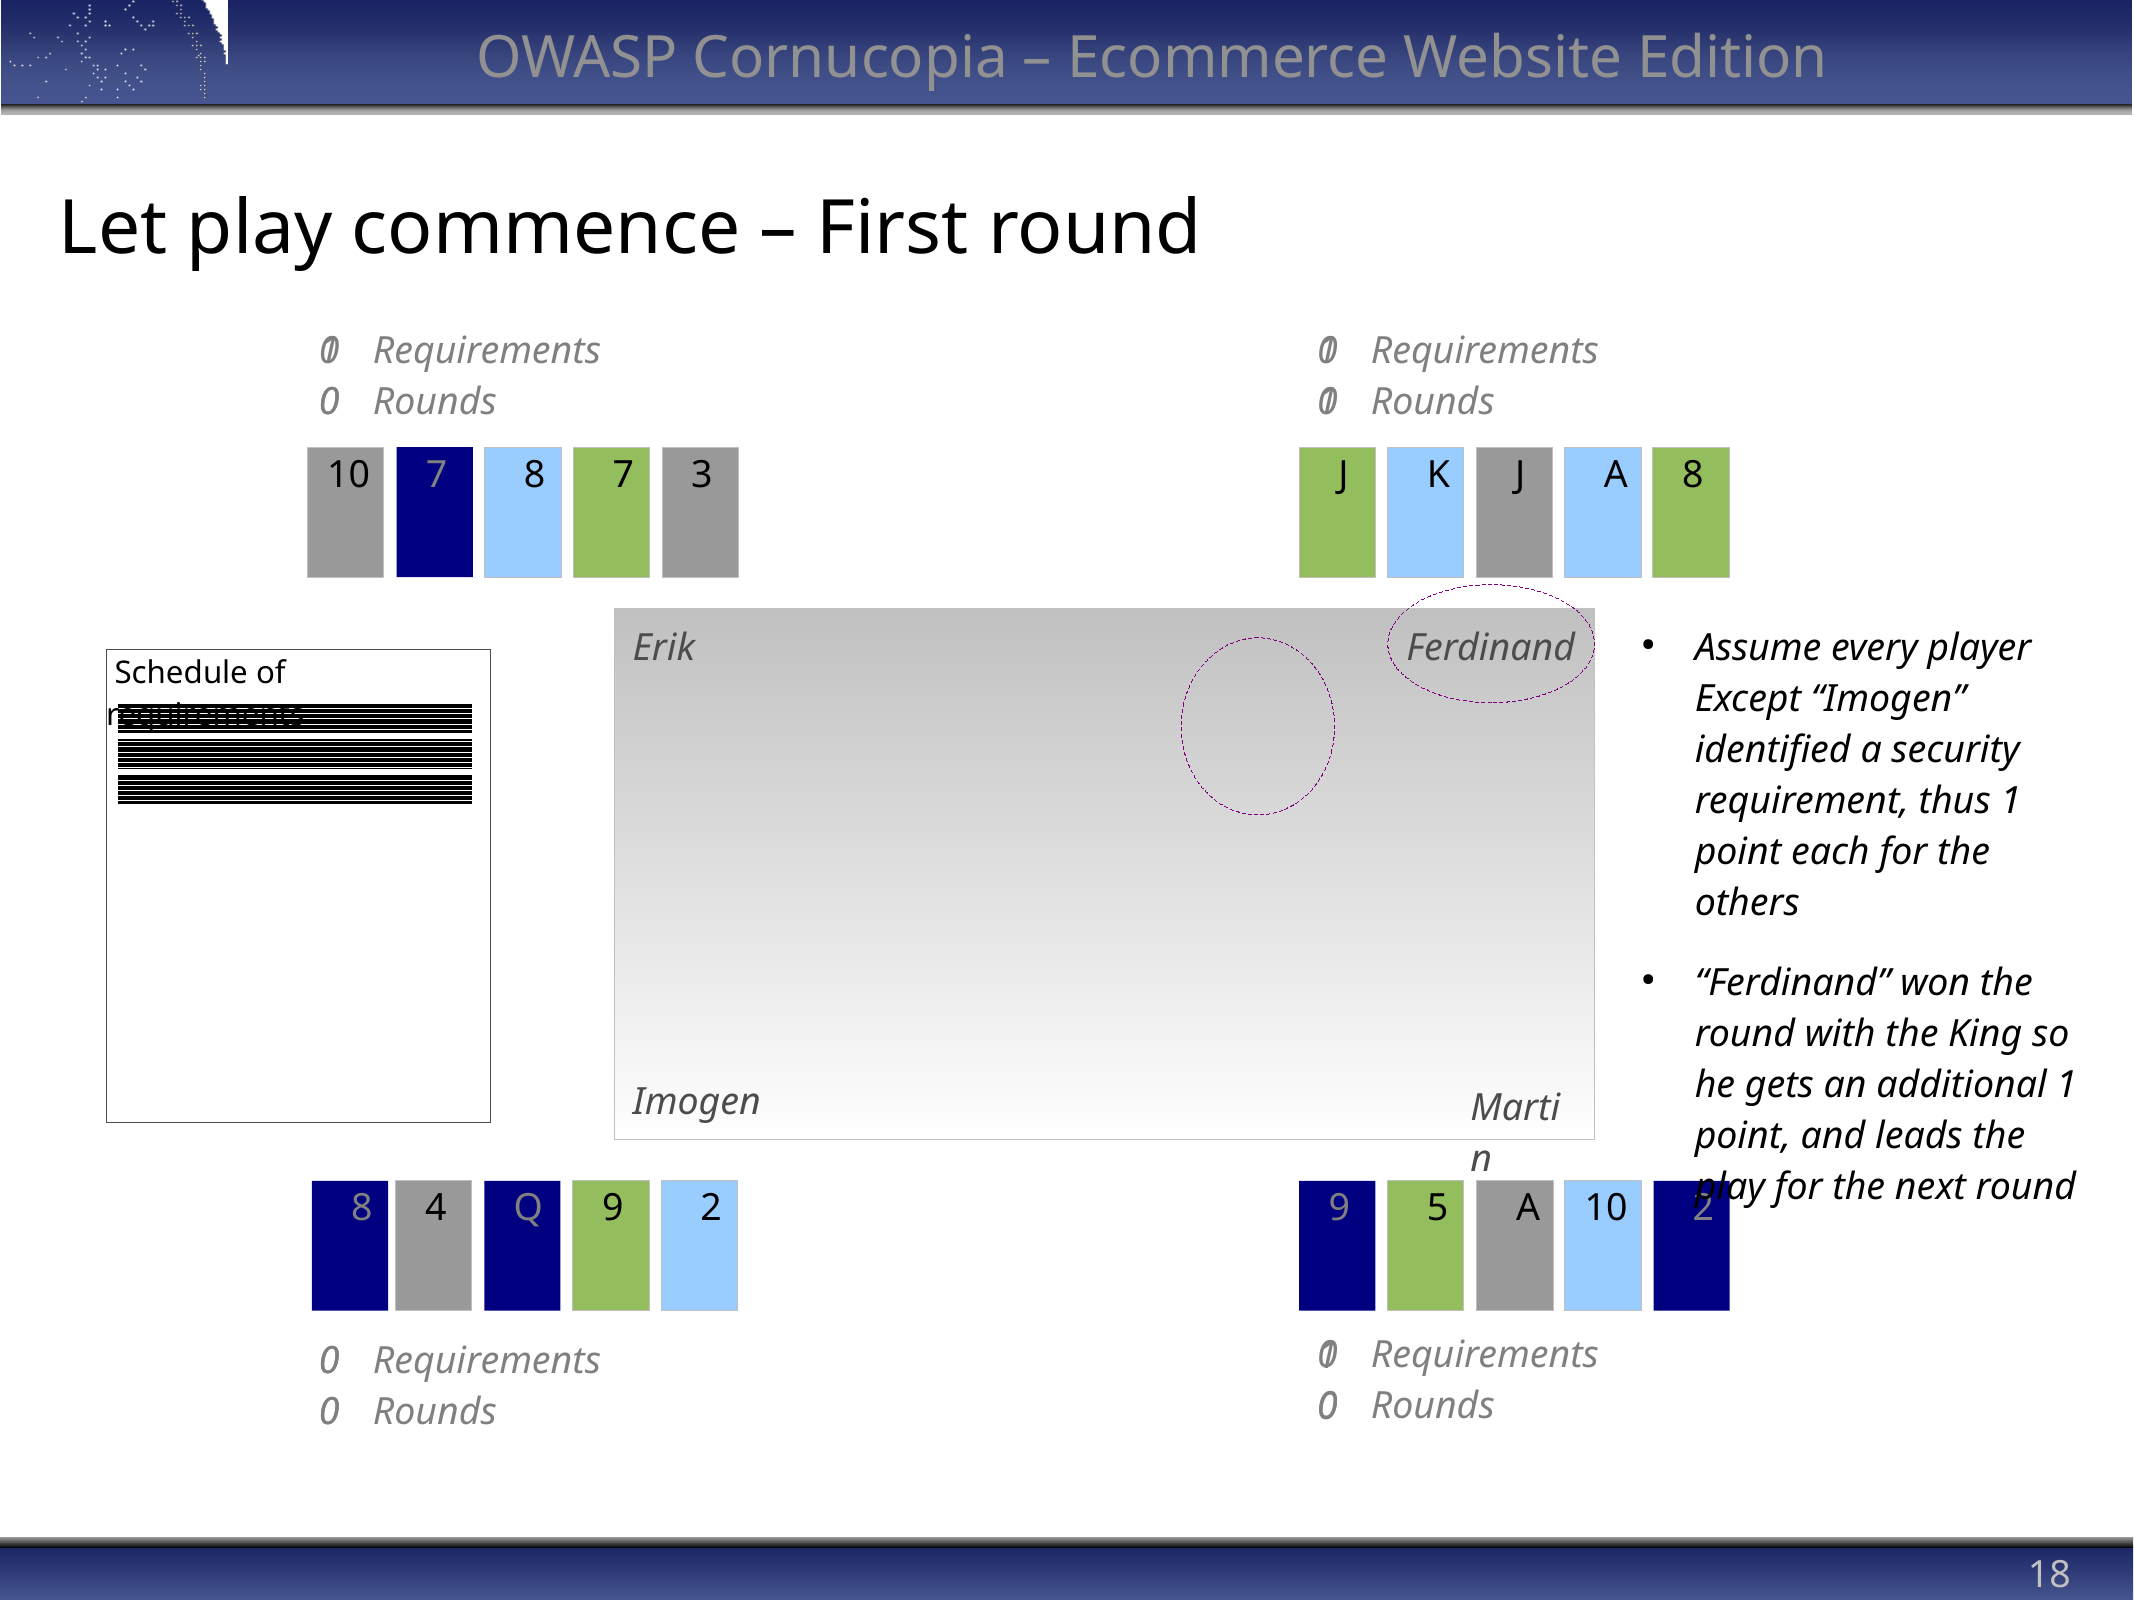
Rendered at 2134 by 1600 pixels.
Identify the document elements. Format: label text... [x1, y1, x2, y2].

list 9 [572, 1180, 650, 1311]
list [118, 702, 473, 733]
list 9 [1299, 1180, 1376, 1311]
list Assume every player Except “Imogen” identified a security requirement, thus 1 point each for the others “Ferdinand” won the round with the King so he gets an additional 1 point, and leads the play for the next round [1624, 620, 2097, 1211]
list [118, 773, 473, 804]
list 4 [395, 1180, 472, 1311]
list Ferdinand [1406, 620, 1607, 681]
list [118, 738, 473, 768]
list Martin [1470, 1080, 1576, 1141]
list J [1299, 447, 1376, 578]
list 1 0 [1316, 1328, 1388, 1419]
list A [1476, 1180, 1554, 1311]
list 2 [1653, 1211, 1730, 1311]
list Requirements Rounds [1376, 323, 1654, 414]
list Requirements Rounds [1388, 1327, 1654, 1418]
list 5 [1387, 1180, 1464, 1311]
list 10 [1564, 1180, 1642, 1311]
list 1 1 [1316, 323, 1376, 414]
title Let play commence – First round [58, 124, 2126, 325]
list [614, 608, 1595, 1140]
list 8 [1652, 447, 1730, 578]
list 10 [307, 447, 384, 578]
list Requirements Rounds [378, 323, 656, 414]
list 8 [484, 447, 562, 578]
list 3 [662, 447, 739, 578]
list 8 [311, 1180, 389, 1311]
list Requirements Rounds [378, 1333, 656, 1424]
list Q [484, 1180, 561, 1311]
list 0 0 [318, 1333, 378, 1424]
list Imogen [632, 1074, 798, 1135]
list 7 [396, 447, 473, 578]
list 2 [661, 1180, 738, 1311]
list Erik [632, 620, 739, 681]
list 1 0 [318, 323, 378, 414]
list J [1476, 447, 1553, 578]
list K [1387, 447, 1464, 578]
list A [1564, 447, 1642, 578]
list 7 [573, 447, 650, 578]
list Schedule of requirements [106, 649, 491, 1123]
